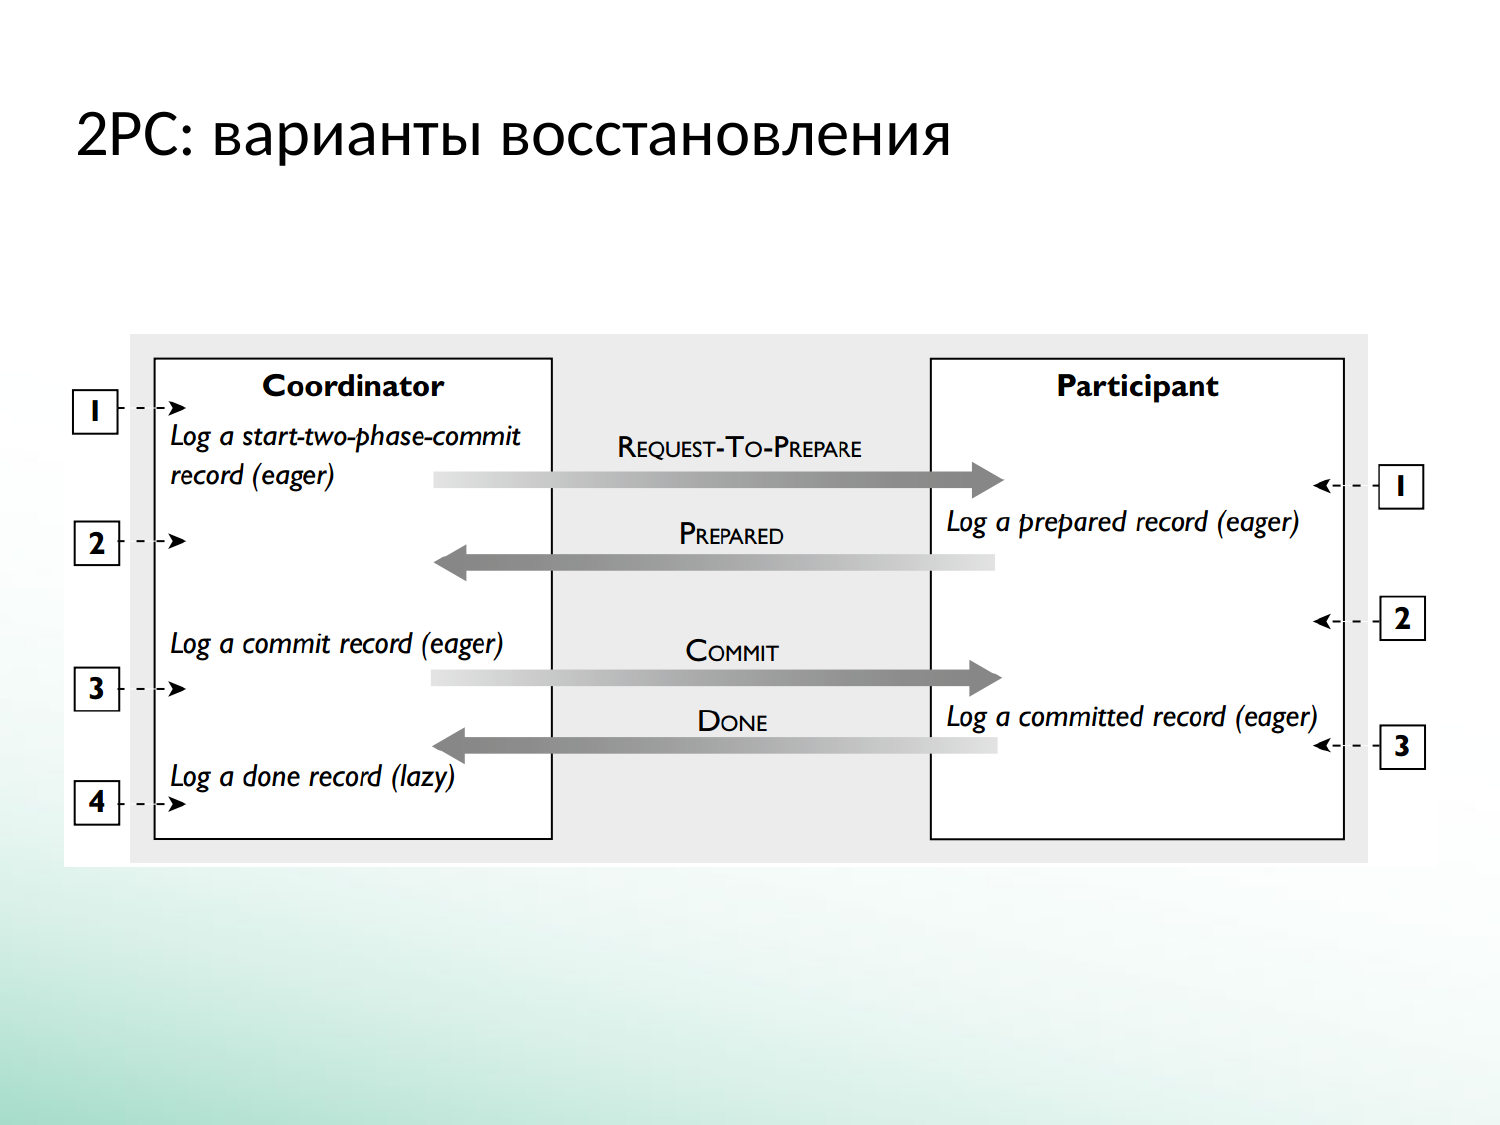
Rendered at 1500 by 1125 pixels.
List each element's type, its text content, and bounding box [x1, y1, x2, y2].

picture [0, 0, 1500, 1125]
title 2PC: варианты восстановления [75, 45, 1425, 233]
